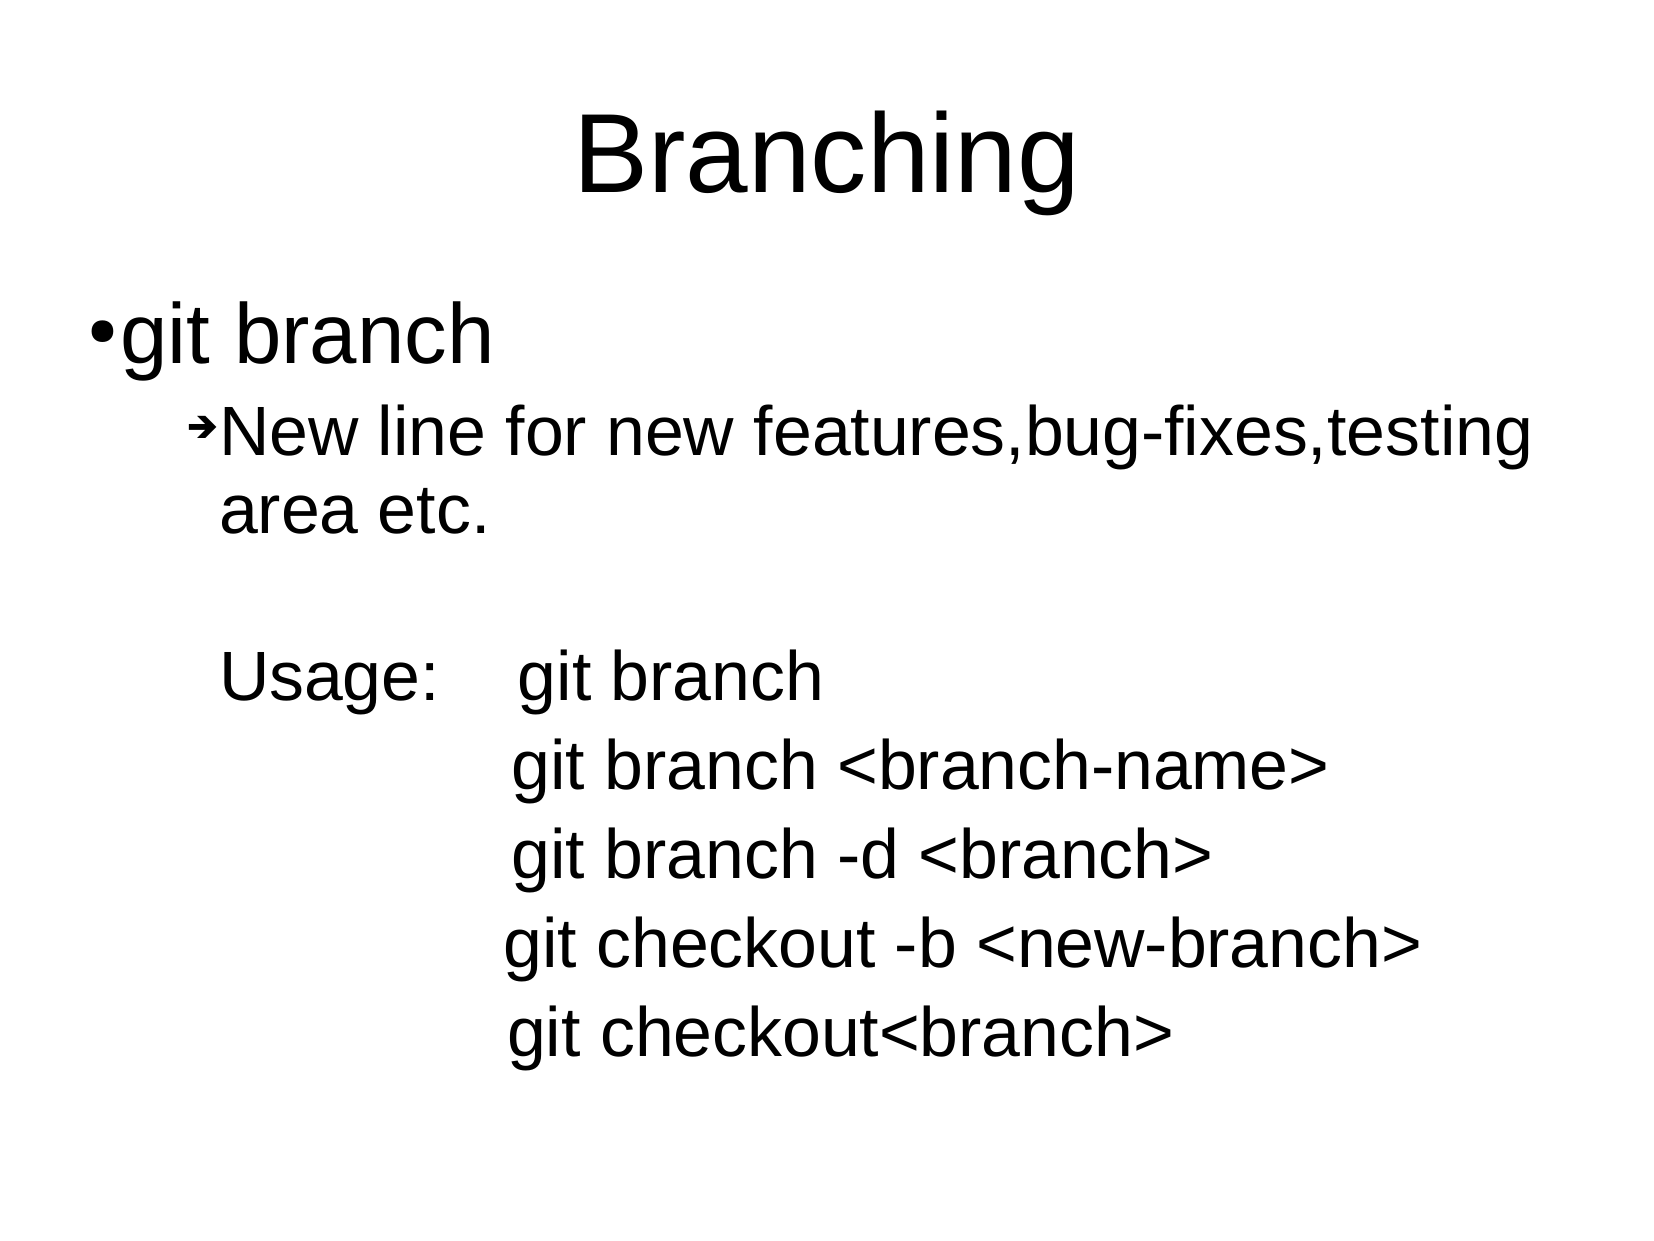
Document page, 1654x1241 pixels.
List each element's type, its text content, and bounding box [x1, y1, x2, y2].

title Branching [82, 49, 1571, 257]
list git branch New line for new features,bug-fixes,testing area etc. Usage: git branch git branch <branch-name> git branch -d <branch> git checkout -b <new-branch> git checkout<branch> [87, 286, 1576, 1079]
